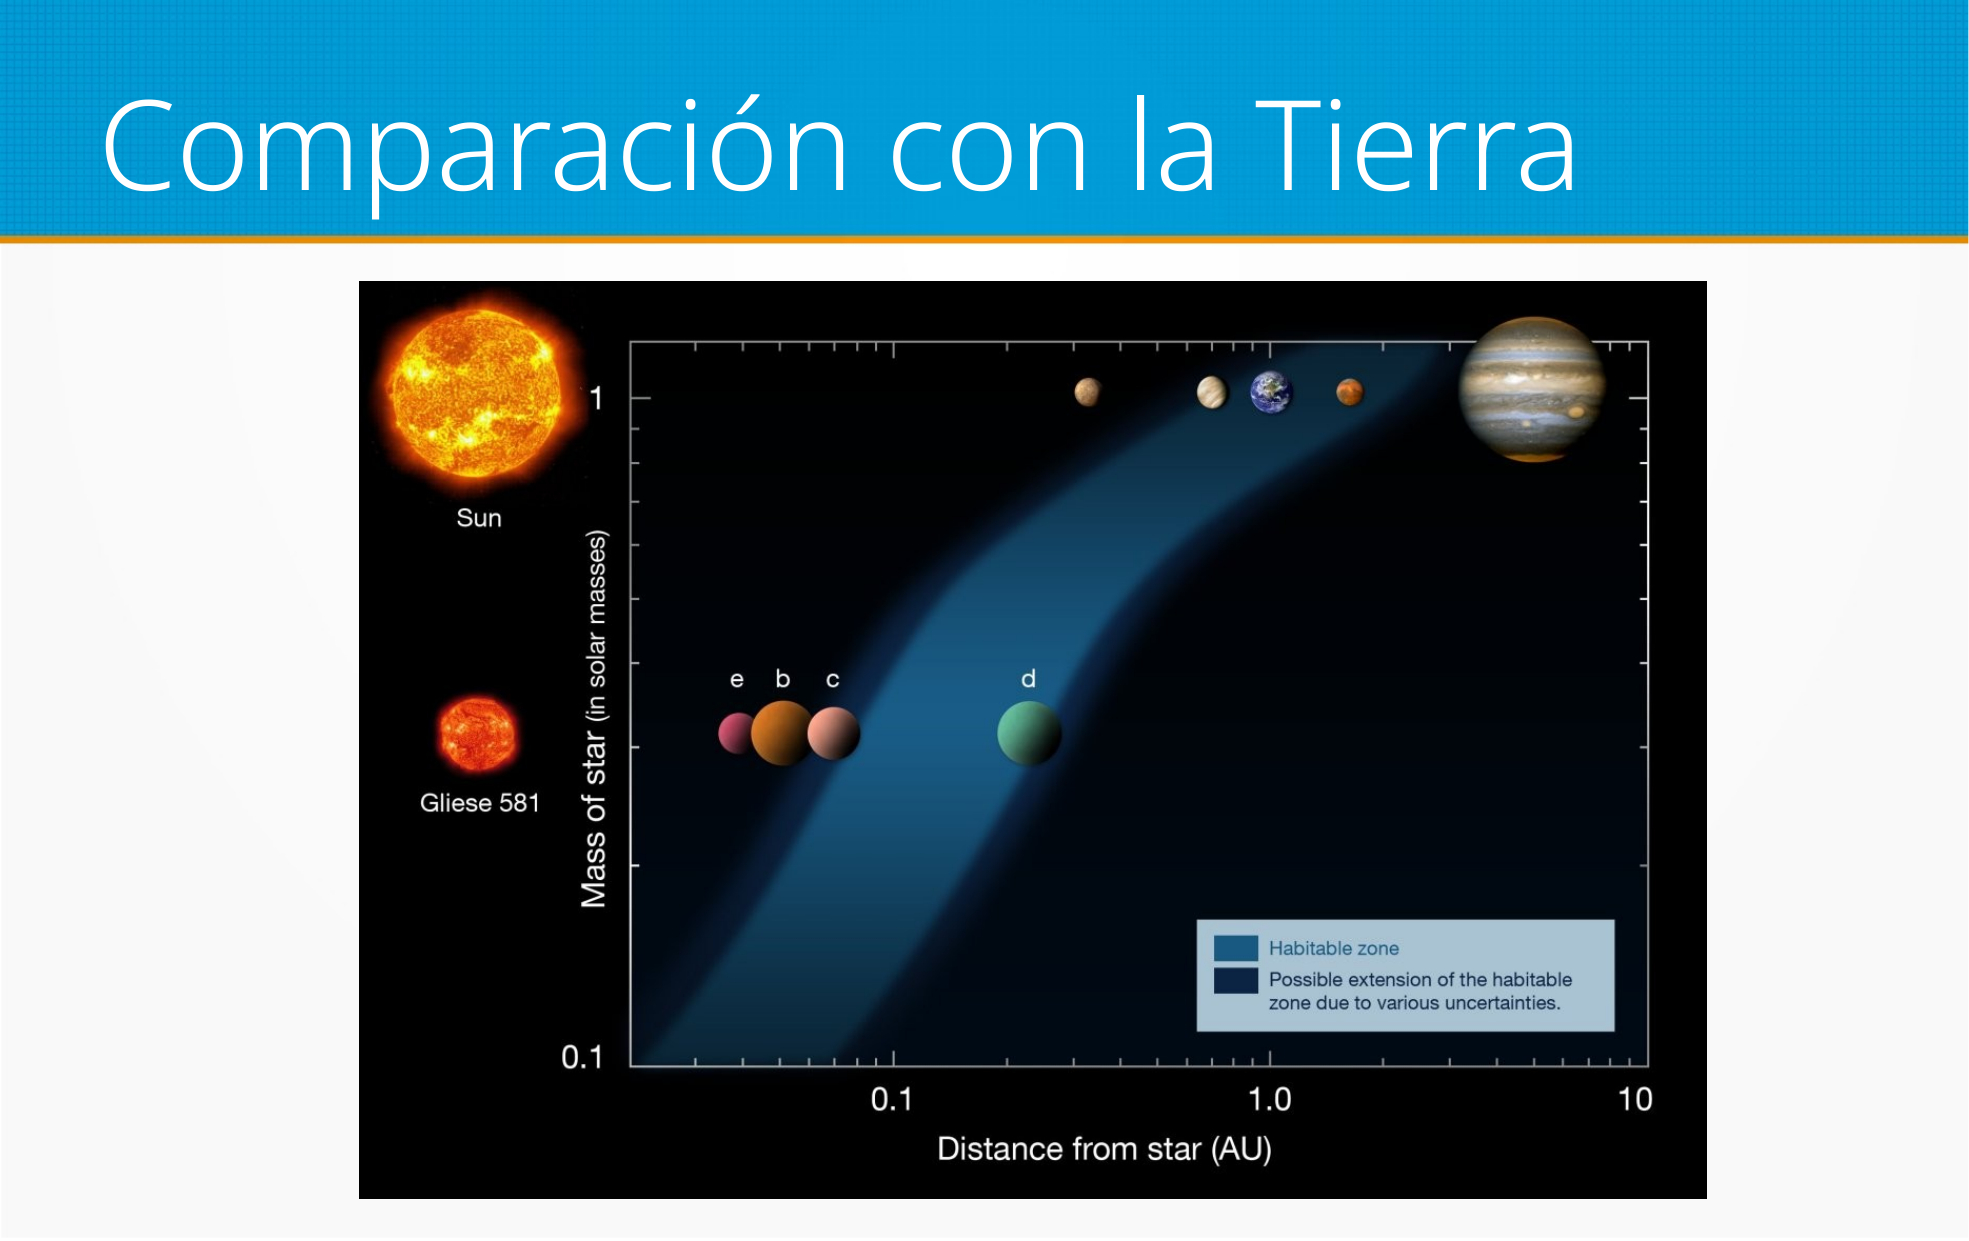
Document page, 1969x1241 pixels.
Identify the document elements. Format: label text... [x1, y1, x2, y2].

picture [0, 233, 1969, 1241]
title Comparación con la Tierra [98, 19, 1870, 227]
